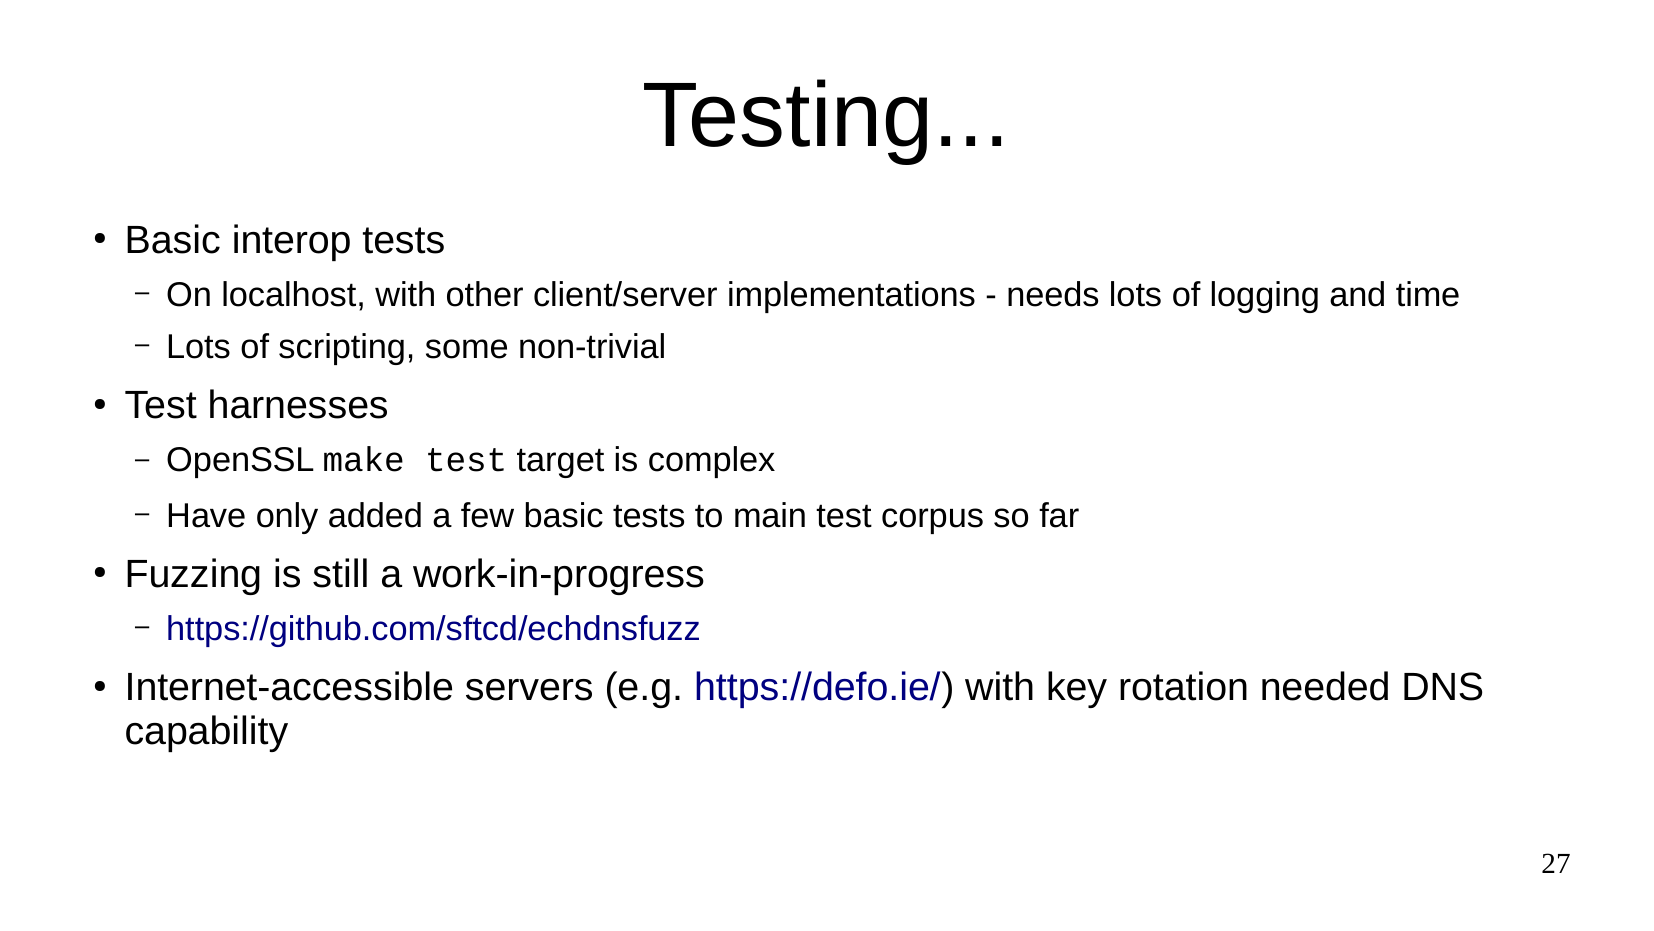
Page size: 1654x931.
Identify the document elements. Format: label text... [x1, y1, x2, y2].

list Basic interop tests On localhost, with other client/server implementations - needs lots of logging and time Lots of scripting, some non-trivial Test harnesses OpenSSL make test target is complex Have only added a few basic tests to main test corpus so far Fuzzing is still a work-in-progress https://github.com/sftcd/echdnsfuzz Internet-accessible servers (e.g. https://defo.ie/) with key rotation needed DNS capability [82, 217, 1571, 758]
title Testing... [82, 37, 1571, 193]
